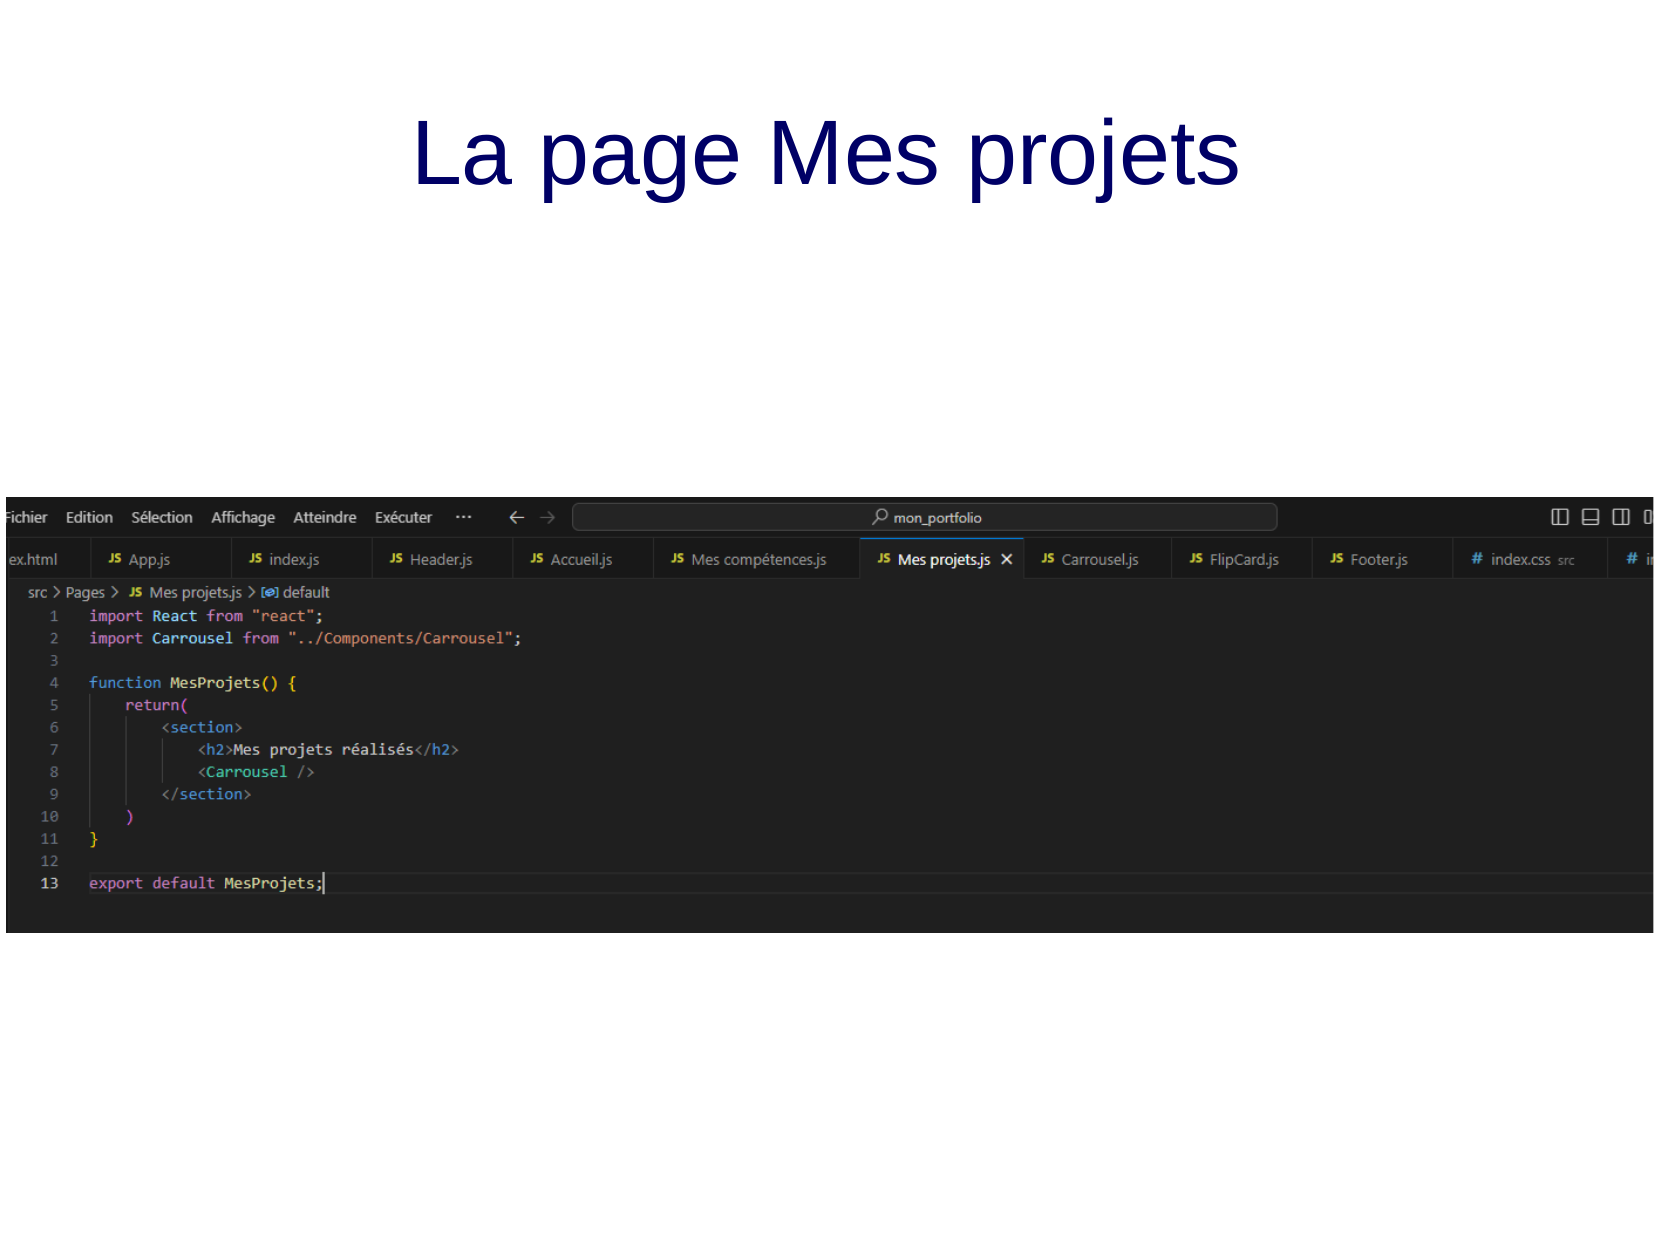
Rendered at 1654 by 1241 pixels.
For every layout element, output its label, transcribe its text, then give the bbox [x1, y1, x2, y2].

title La page Mes projets [82, 49, 1571, 257]
picture [6, 497, 1654, 933]
